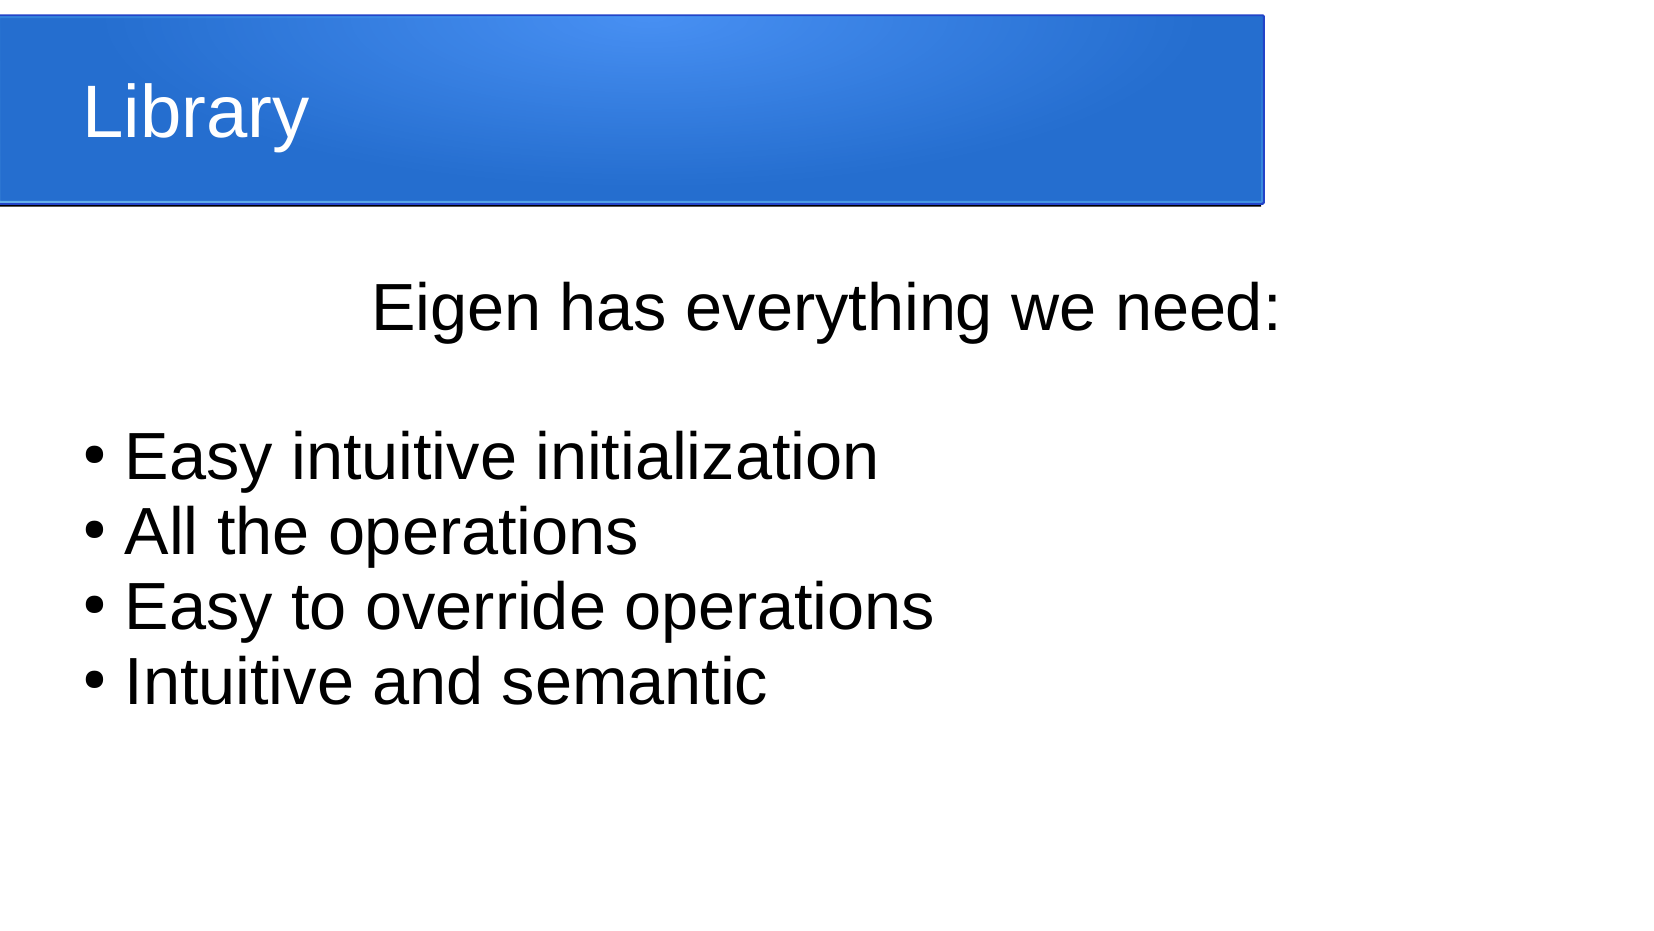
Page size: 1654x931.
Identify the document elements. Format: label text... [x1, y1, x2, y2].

subtitle Eigen has everything we need: Easy intuitive initialization All the operations Easy to override operations Intuitive and semantic [82, 224, 1571, 764]
title Library [82, 35, 1235, 189]
